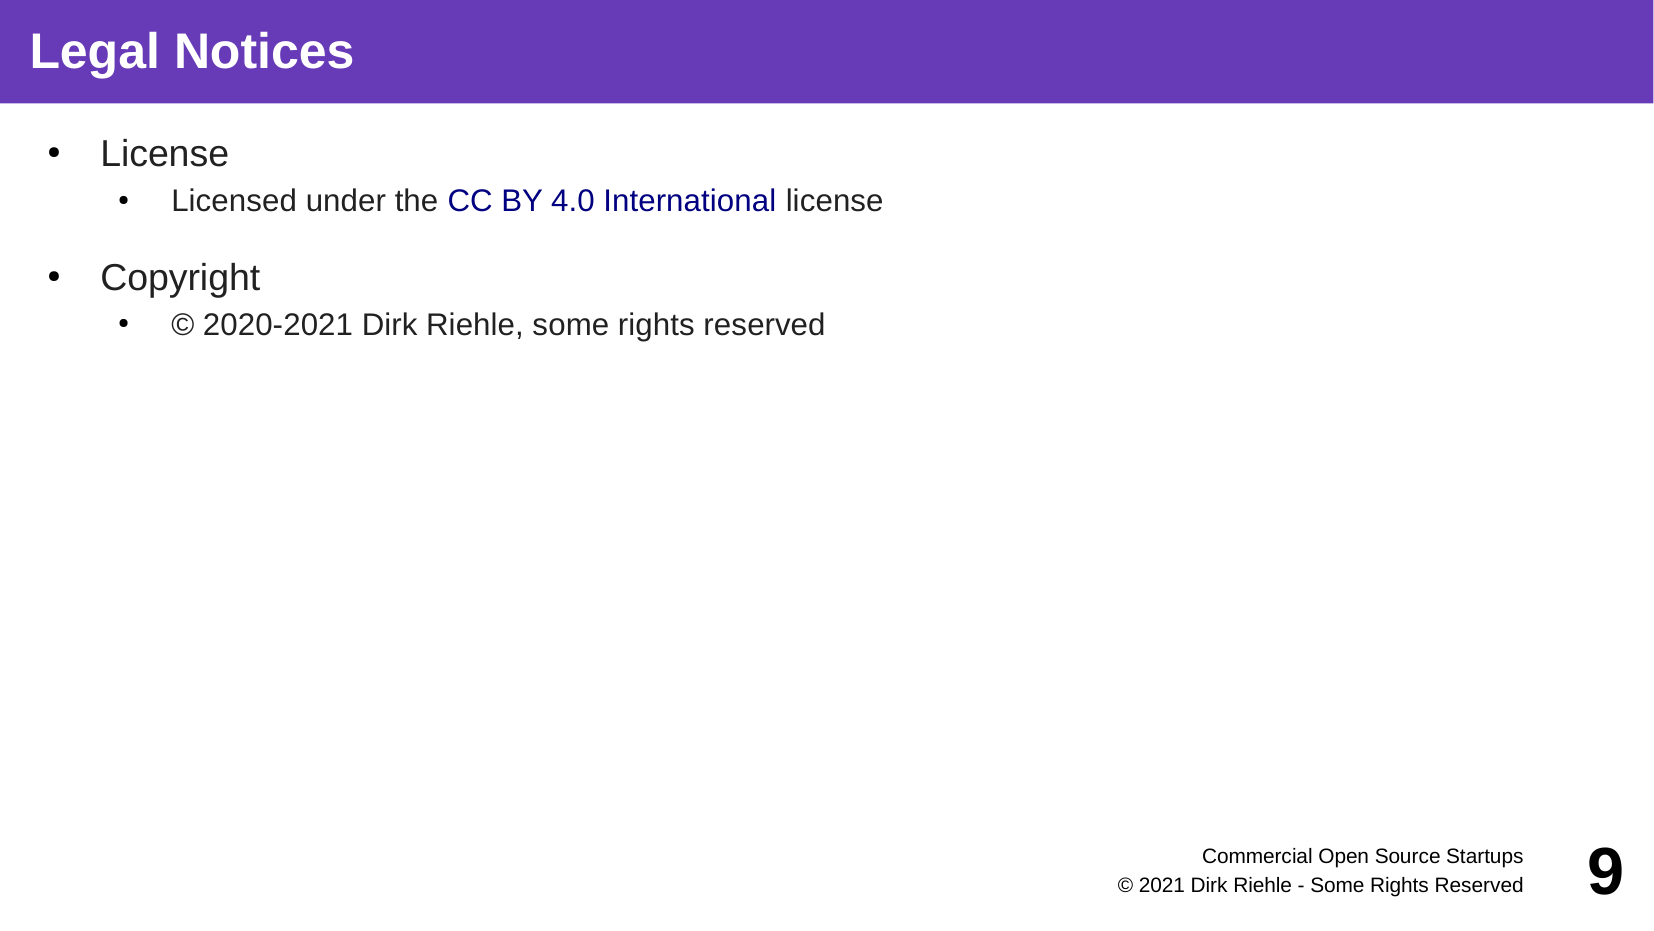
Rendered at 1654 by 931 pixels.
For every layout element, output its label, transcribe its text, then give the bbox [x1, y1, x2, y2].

title Legal Notices [0, 0, 1654, 104]
list License Licensed under the CC BY 4.0 International license Copyright © 2020-2021 Dirk Riehle, some rights reserved [29, 132, 1625, 813]
